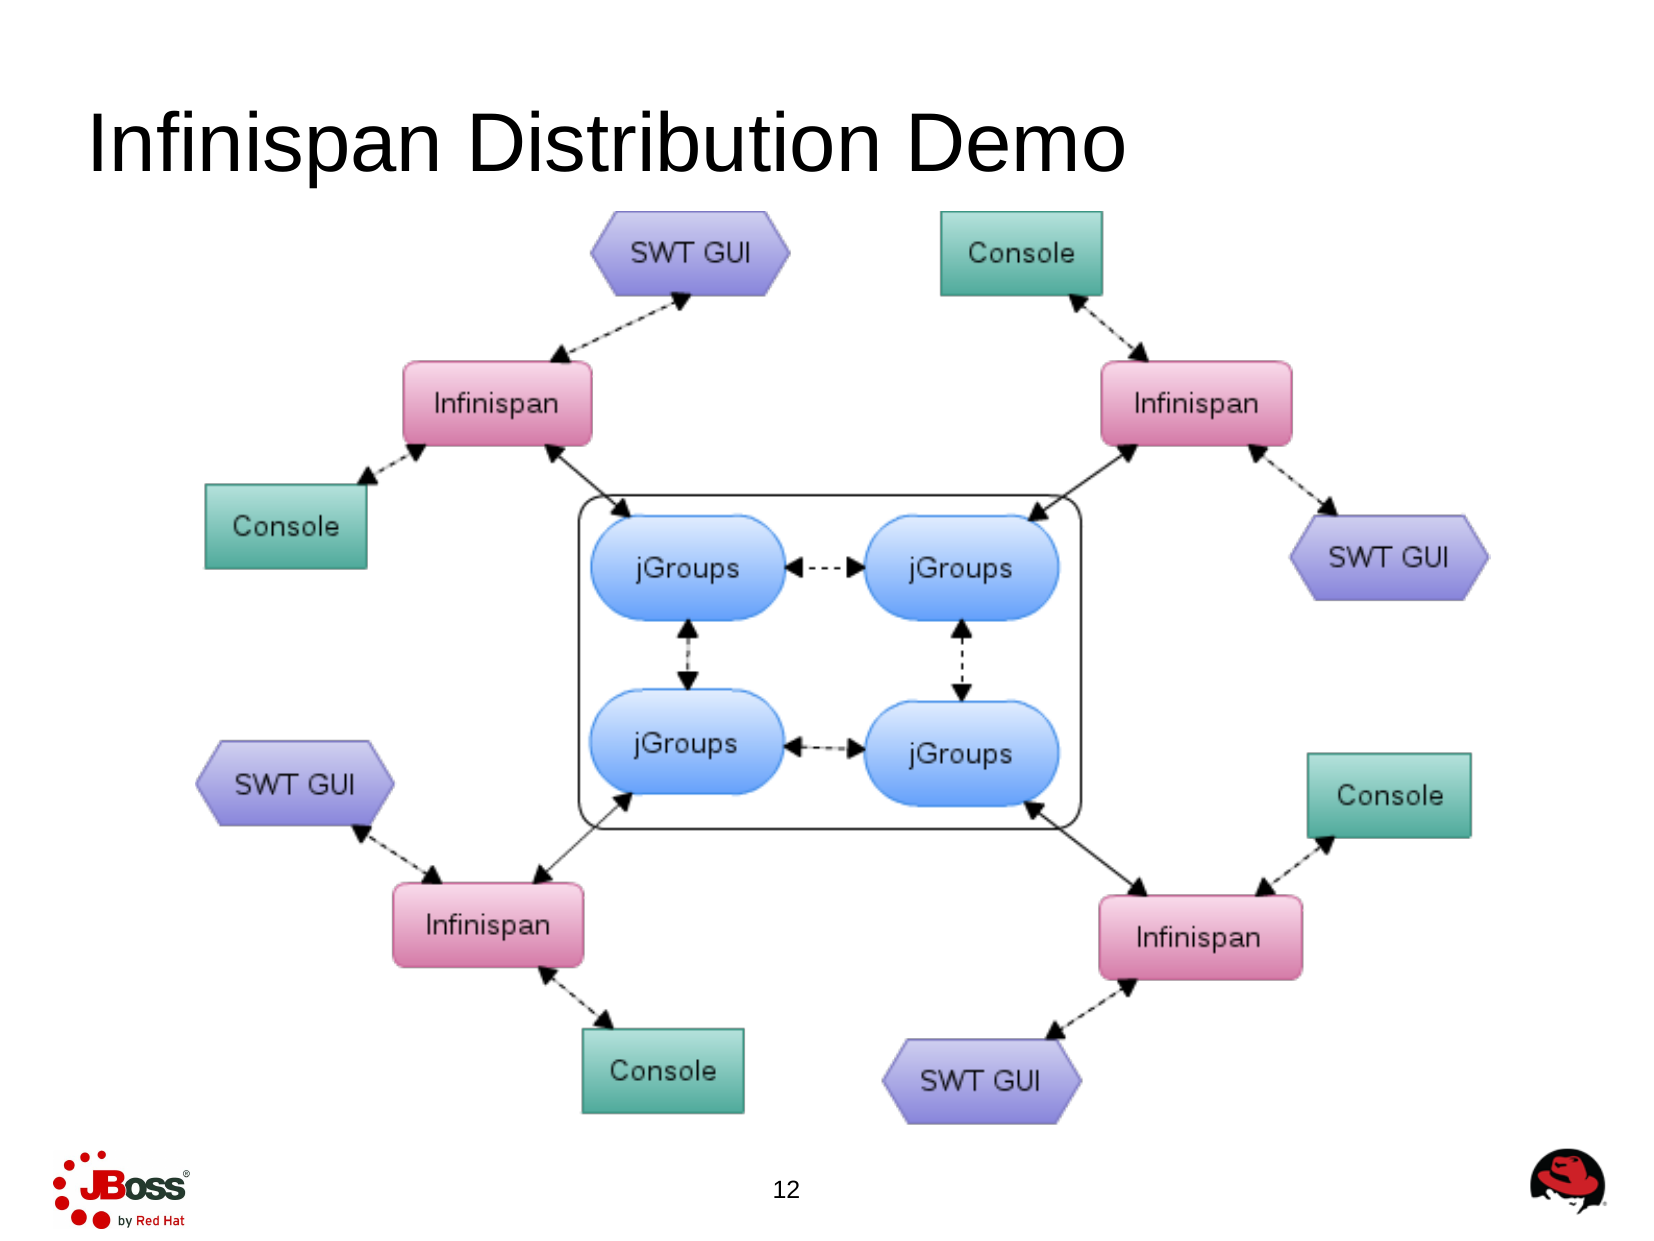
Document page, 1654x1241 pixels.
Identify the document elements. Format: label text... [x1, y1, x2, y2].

picture [1529, 1146, 1613, 1224]
picture [195, 211, 1491, 1131]
picture [53, 1150, 190, 1229]
title Infinispan Distribution Demo [86, 49, 1576, 237]
